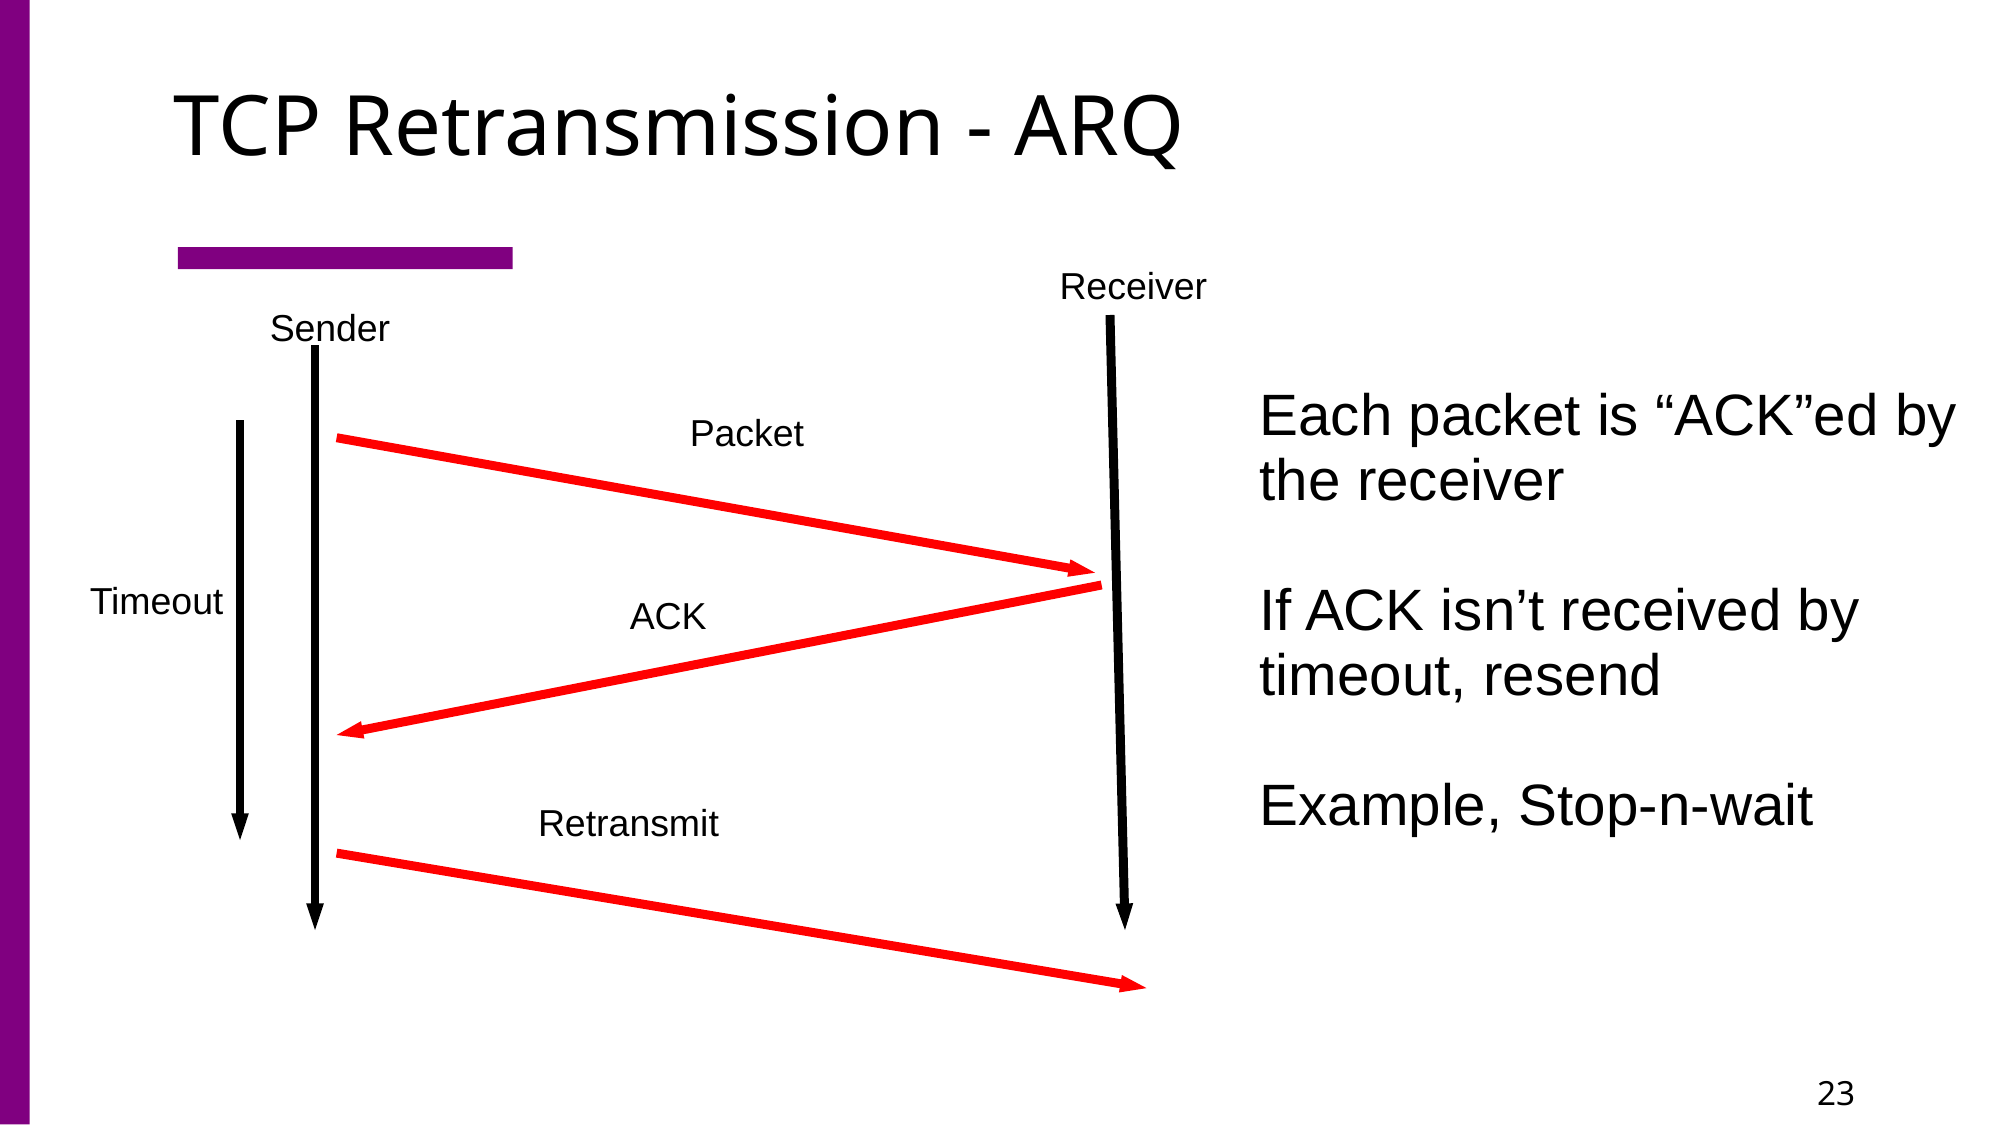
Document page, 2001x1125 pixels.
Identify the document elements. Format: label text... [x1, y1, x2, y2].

title TCP Retransmission - ARQ [123, 24, 1936, 180]
text_box Retransmit [523, 795, 734, 852]
text_box Packet [675, 404, 820, 462]
text_box Timeout [75, 573, 239, 631]
text_box Receiver [1044, 258, 1223, 315]
text_box Each packet is “ACK”ed by the receiver If ACK isn’t received by timeout, resend Example, Stop-n-wait [1245, 375, 1973, 1017]
text_box ACK [615, 588, 722, 646]
text_box Sender [255, 299, 406, 357]
